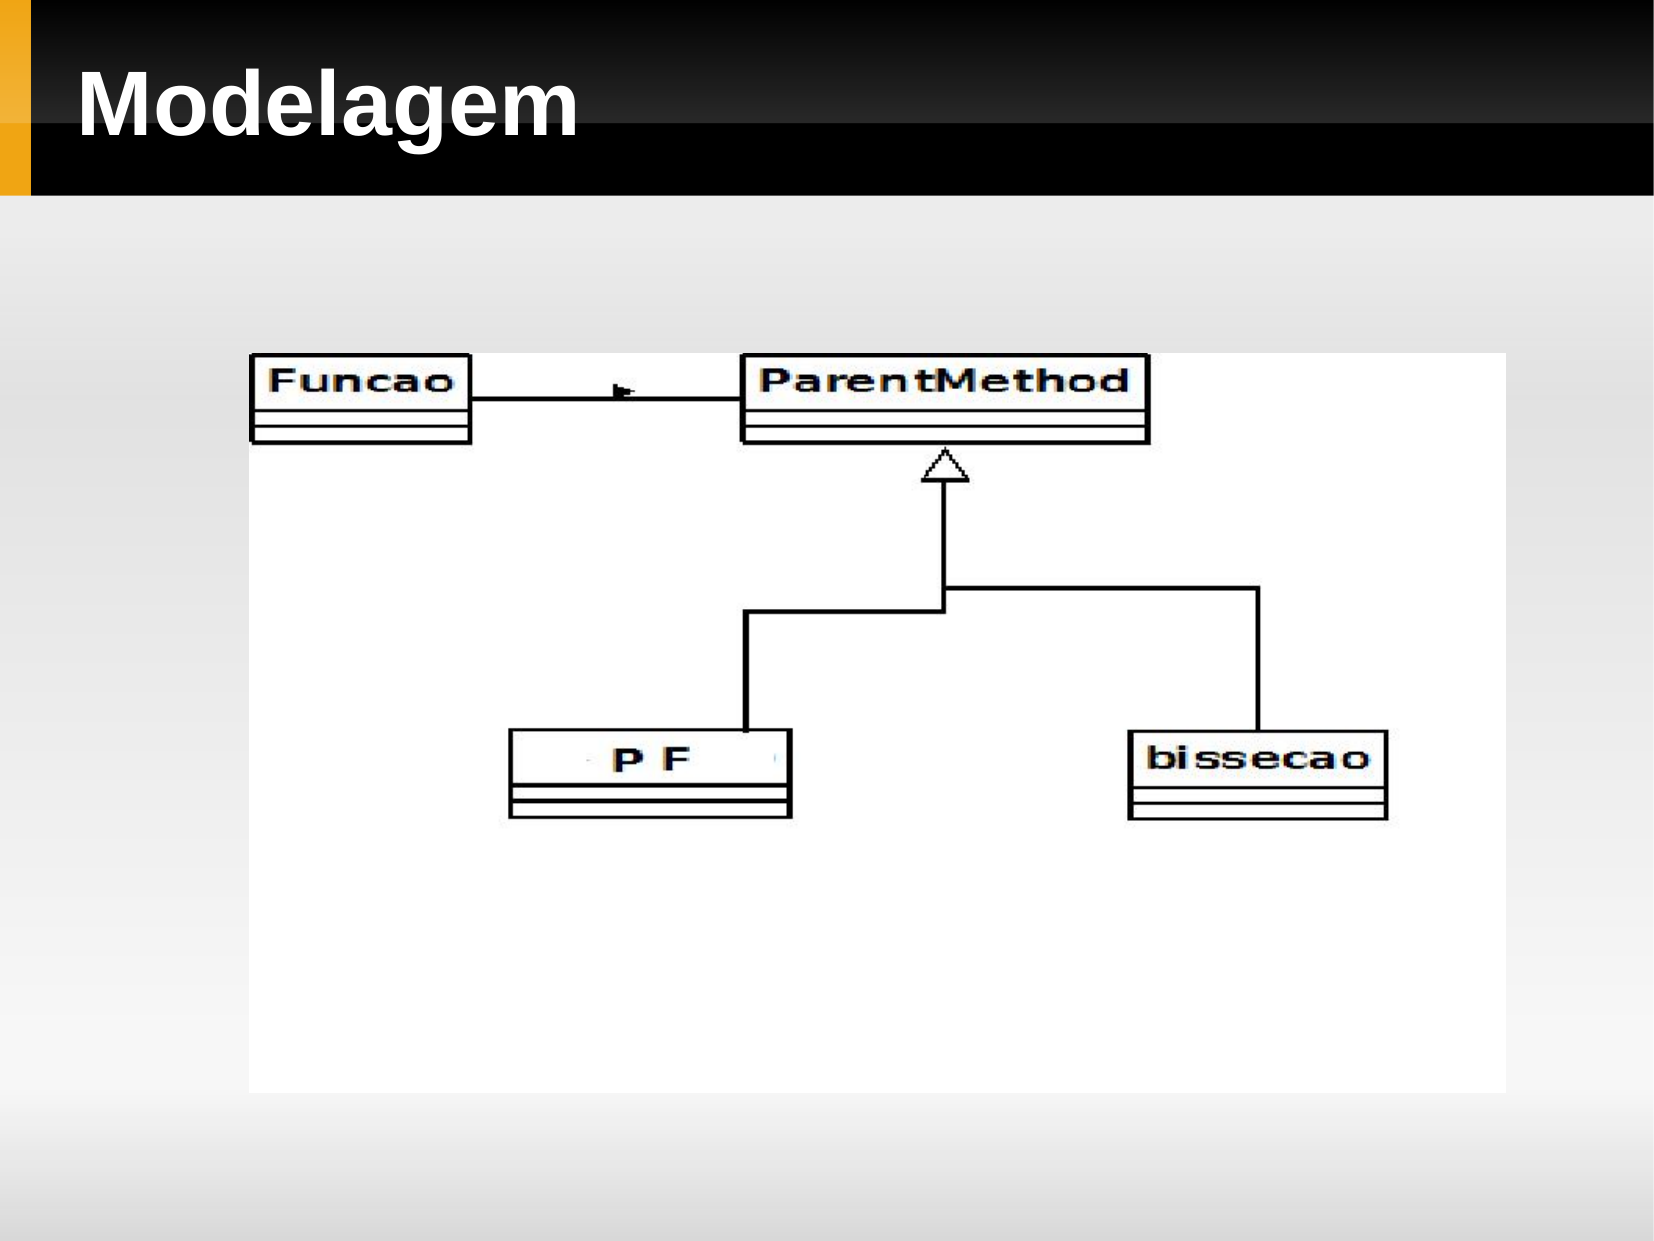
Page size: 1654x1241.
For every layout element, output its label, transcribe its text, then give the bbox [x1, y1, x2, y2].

title Modelagem [76, 0, 1565, 208]
picture [0, 0, 1654, 1241]
